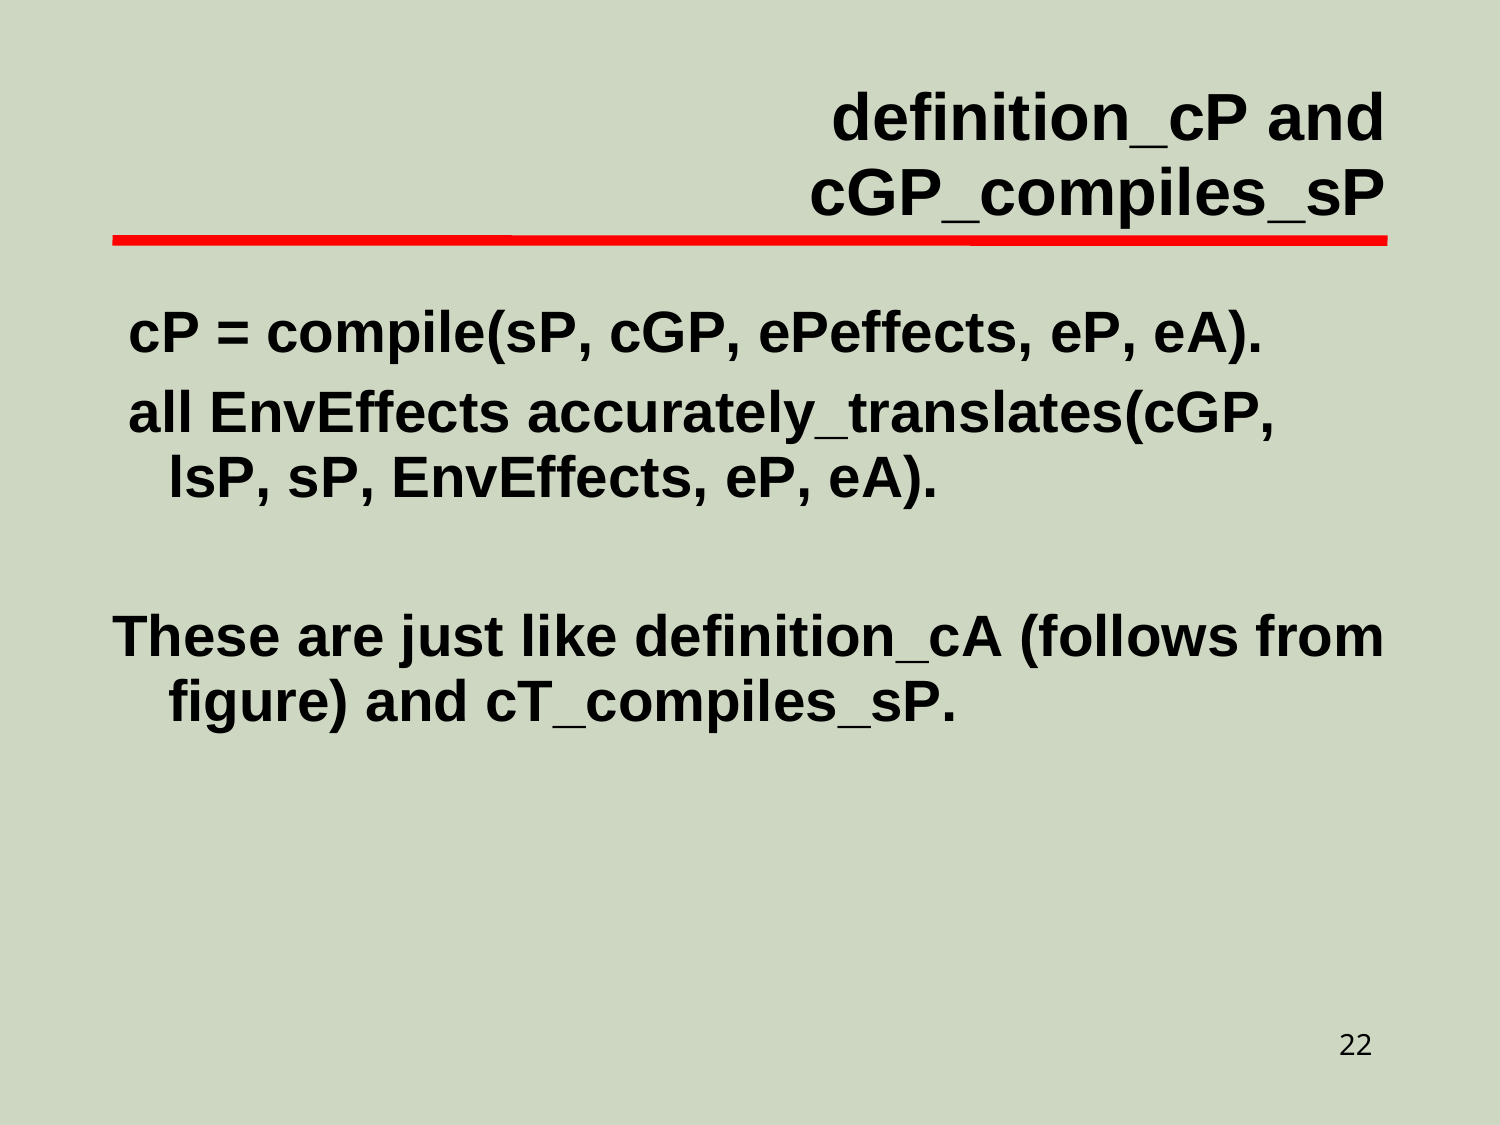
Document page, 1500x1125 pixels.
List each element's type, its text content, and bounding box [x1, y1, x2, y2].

list cP = compile(sP, cGP, ePeffects, eP, eA). all EnvEffects accurately_translates(cGP, lsP, sP, EnvEffects, eP, eA). These are just like definition_cA (follows from figure) and cT_compiles_sP. [112, 299, 1387, 1099]
title definition_cP and cGP_compiles_sP [124, 79, 1387, 230]
